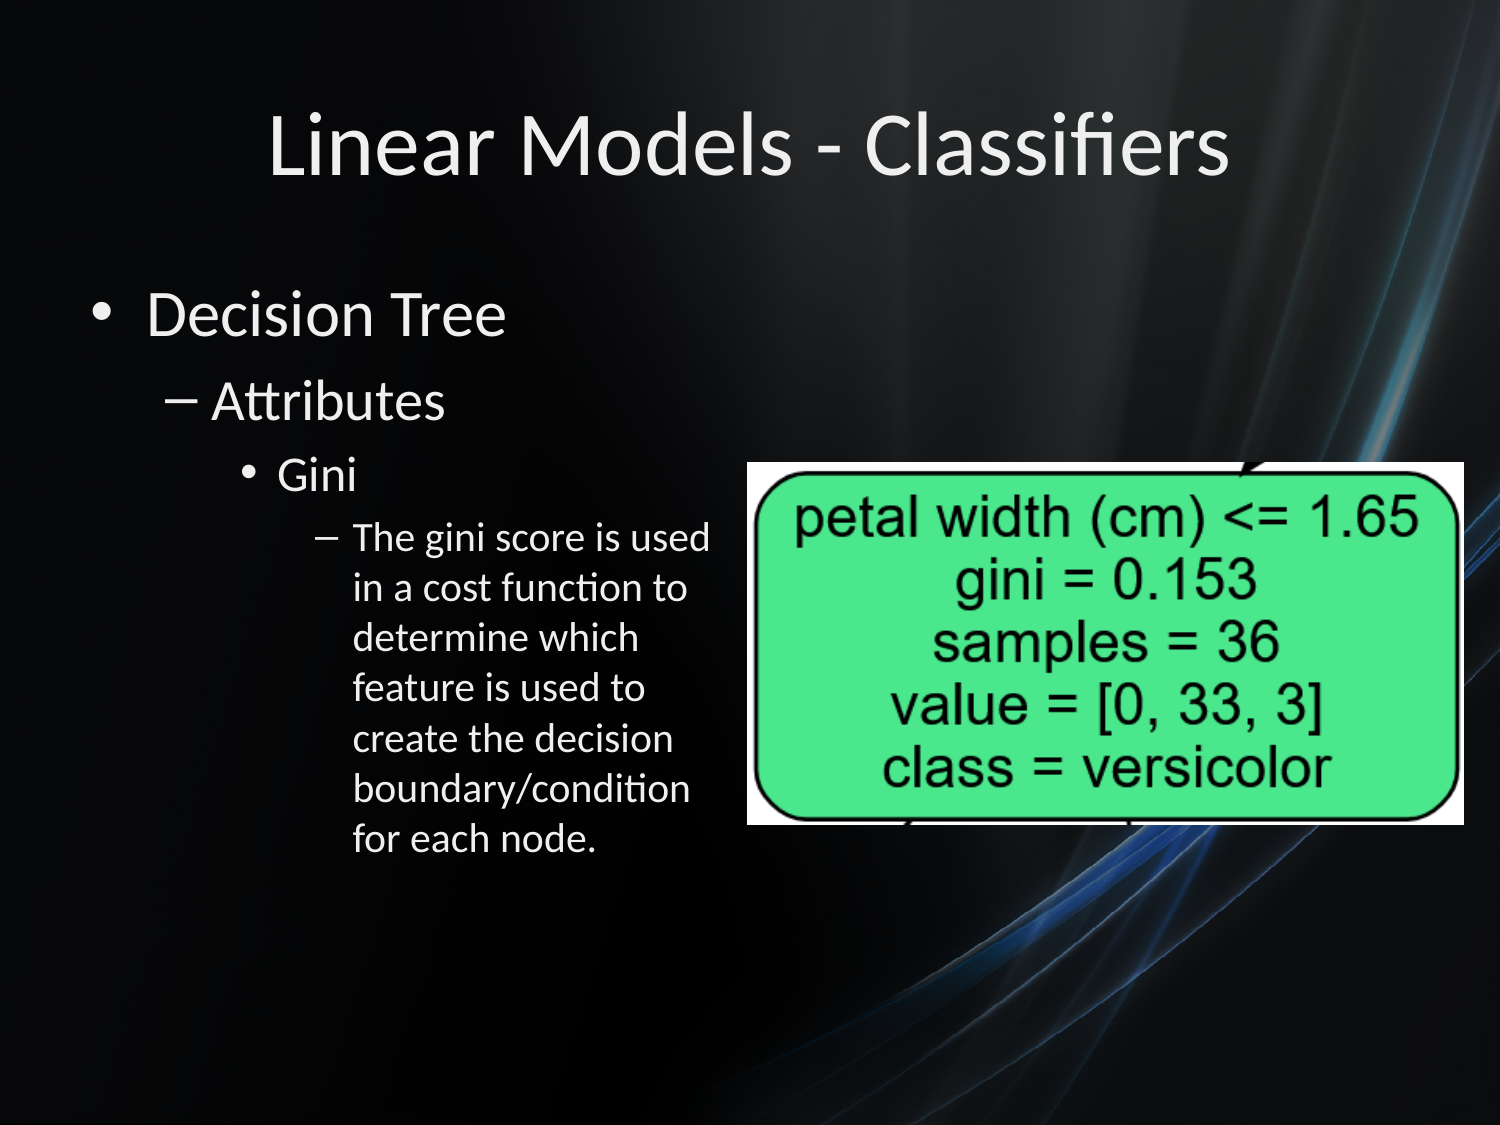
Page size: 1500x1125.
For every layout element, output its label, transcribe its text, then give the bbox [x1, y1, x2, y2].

list Decision Tree Attributes Gini The gini score is used in a cost function to determine which feature is used to create the decision boundary/condition for each node. [75, 262, 738, 1005]
title Linear Models - Classifiers [75, 45, 1425, 233]
picture [0, 0, 1500, 1125]
